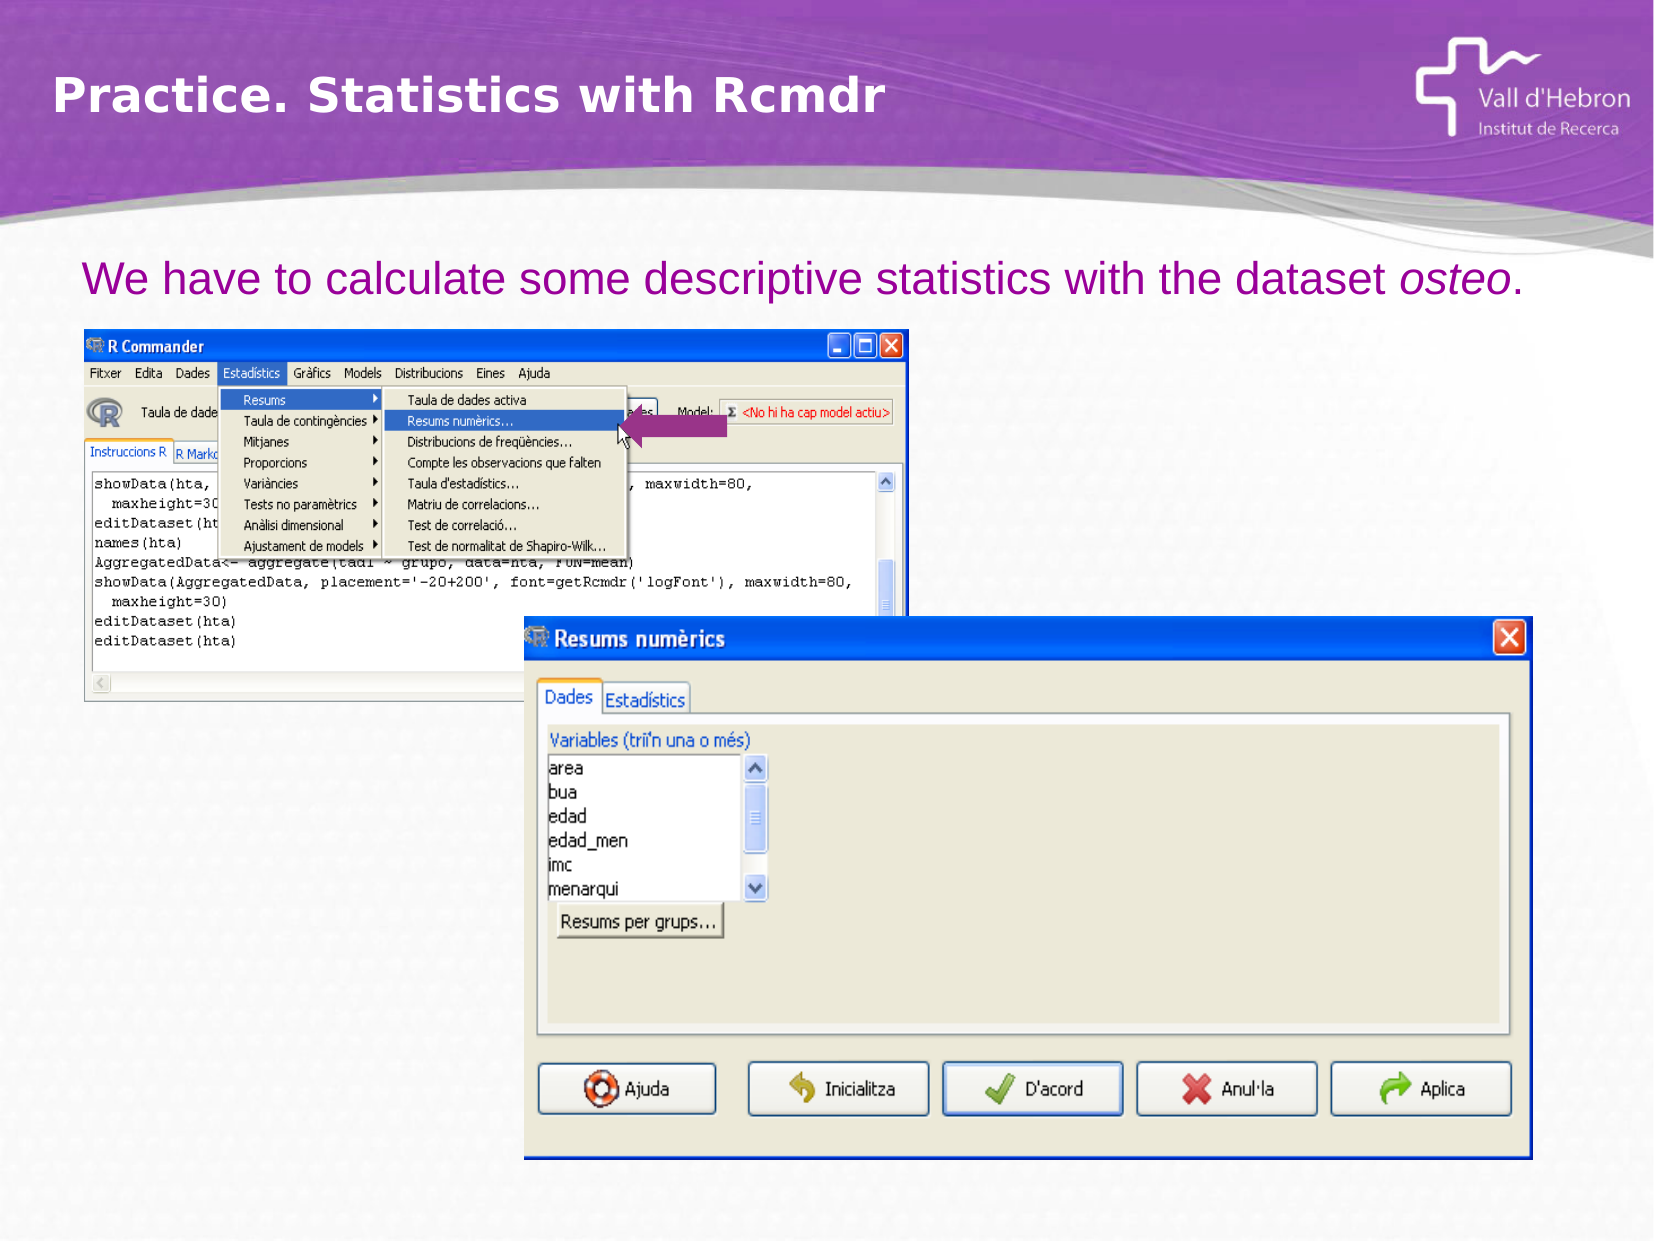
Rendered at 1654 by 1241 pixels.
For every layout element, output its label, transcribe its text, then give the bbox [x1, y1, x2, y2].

text_box We have to calculate some descriptive statistics with the dataset osteo. [66, 241, 1590, 312]
text_box Practice. Statistics with Rcmdr [51, 67, 887, 134]
picture [0, 0, 1654, 1241]
text_box [619, 403, 728, 449]
